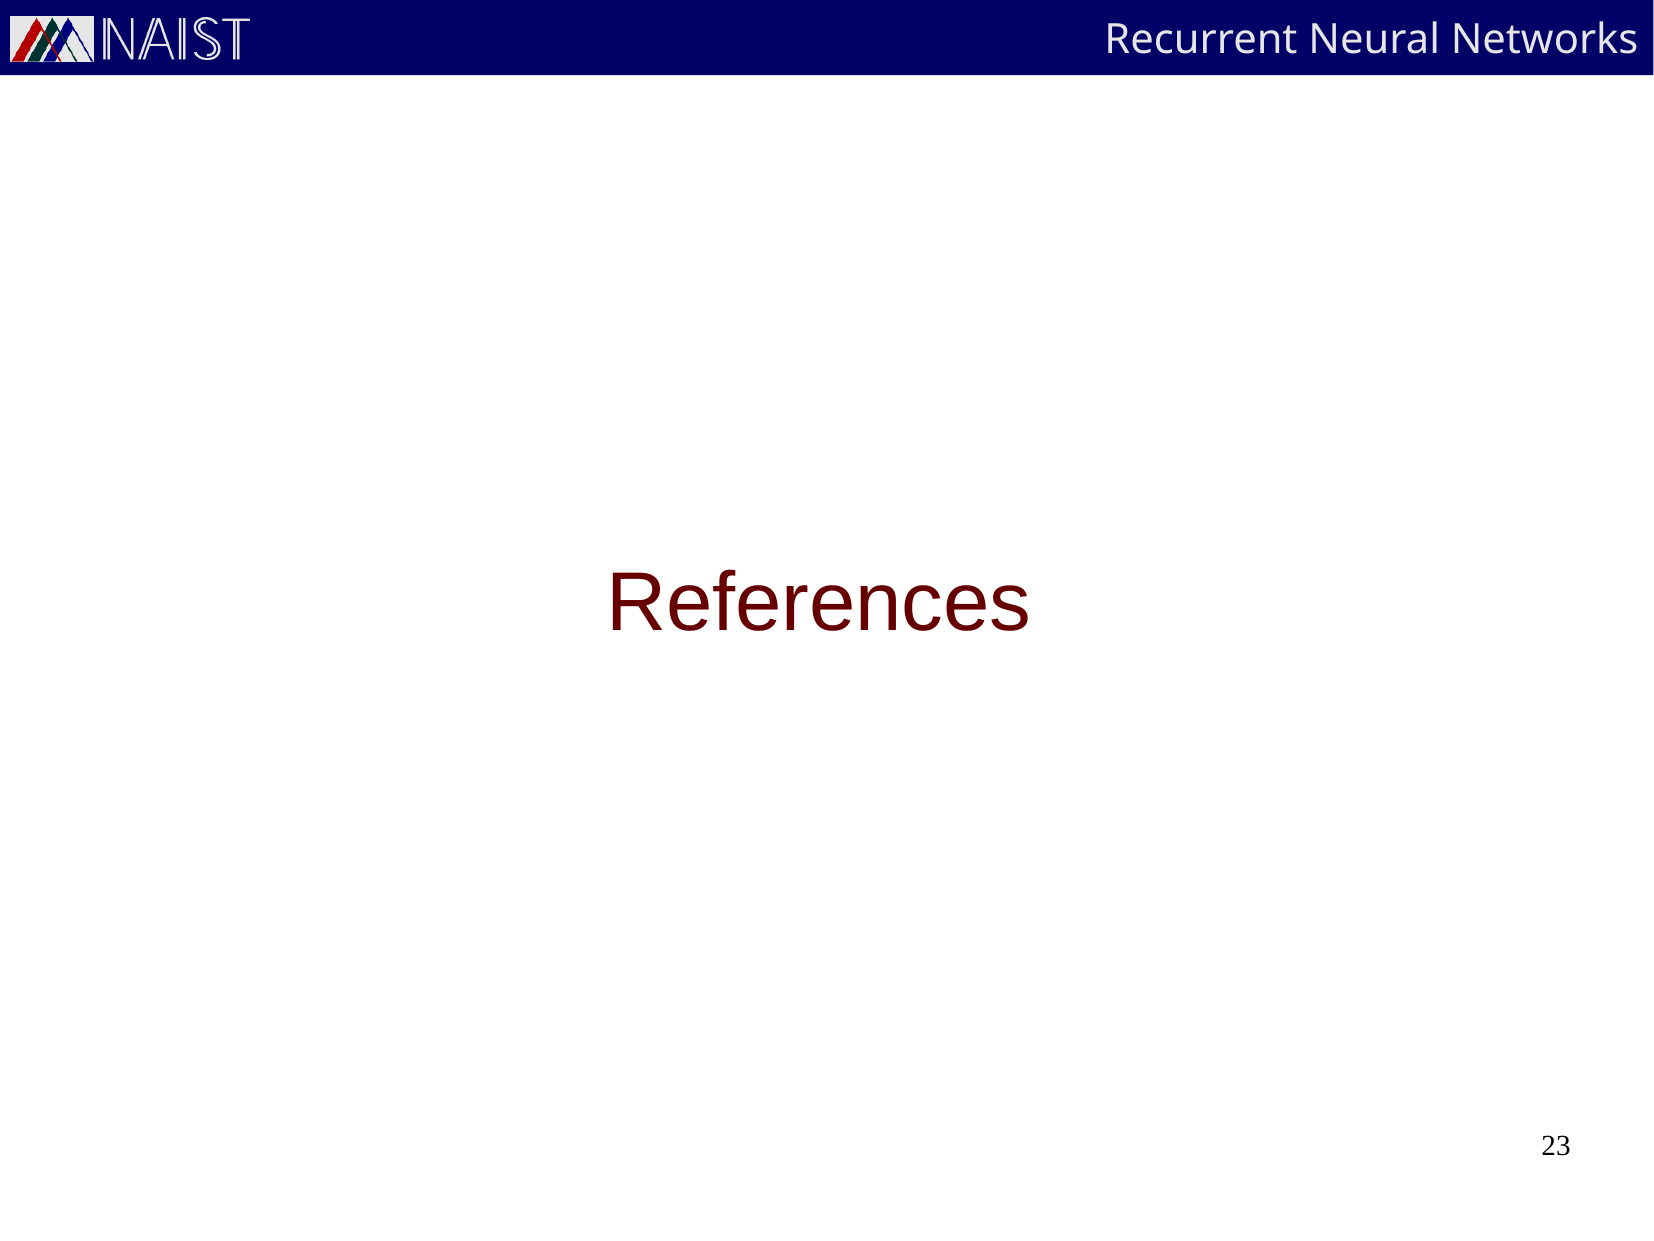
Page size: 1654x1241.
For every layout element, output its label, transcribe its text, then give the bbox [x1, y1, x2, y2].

title References [75, 506, 1564, 698]
picture [10, 16, 94, 62]
picture [102, 17, 251, 60]
